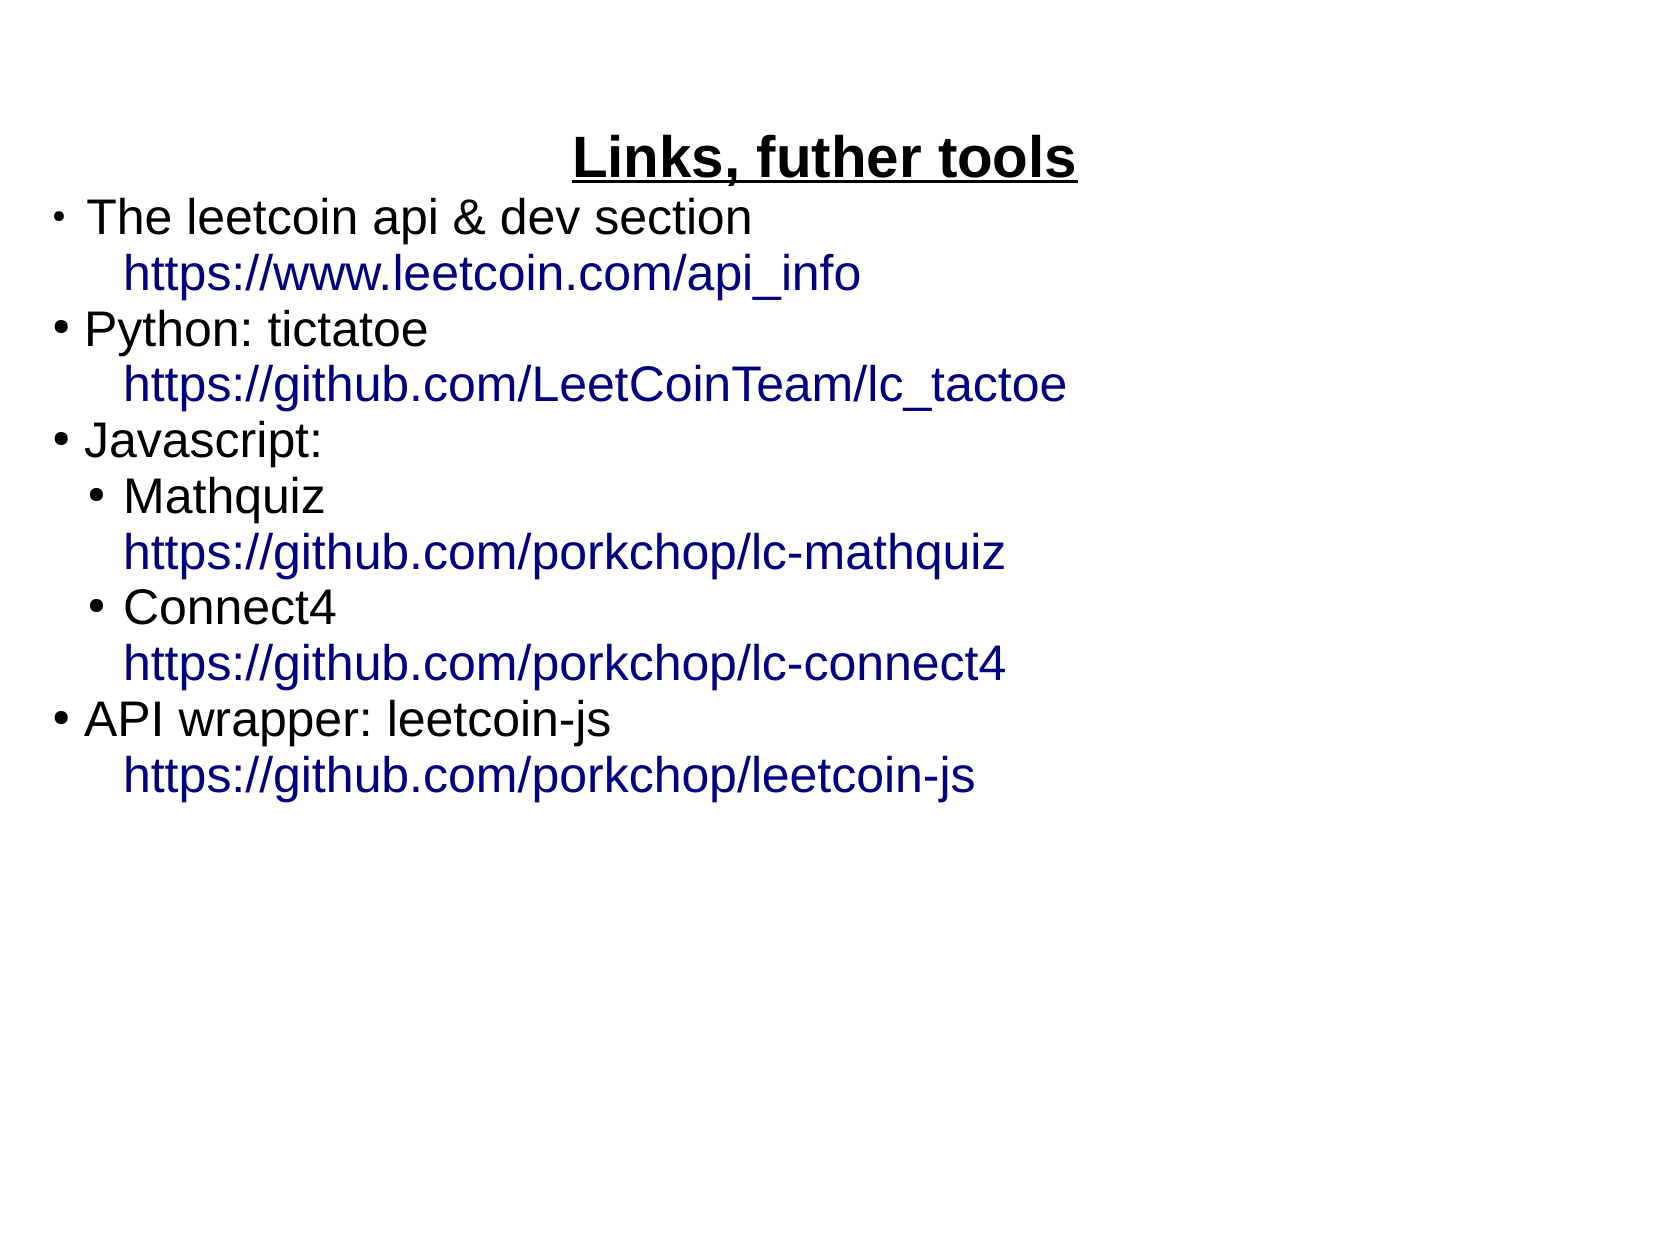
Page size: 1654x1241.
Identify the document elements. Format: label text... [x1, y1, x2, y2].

text_box Links, futher tools The leetcoin api & dev section https://www.leetcoin.com/api_info Python: tictatoe https://github.com/LeetCoinTeam/lc_tactoe Javascript: Mathquiz https://github.com/porkchop/lc-mathquiz Connect4 https://github.com/porkchop/lc-connect4 API wrapper: leetcoin-js https://github.com/porkchop/leetcoin-js [37, 75, 1613, 1201]
